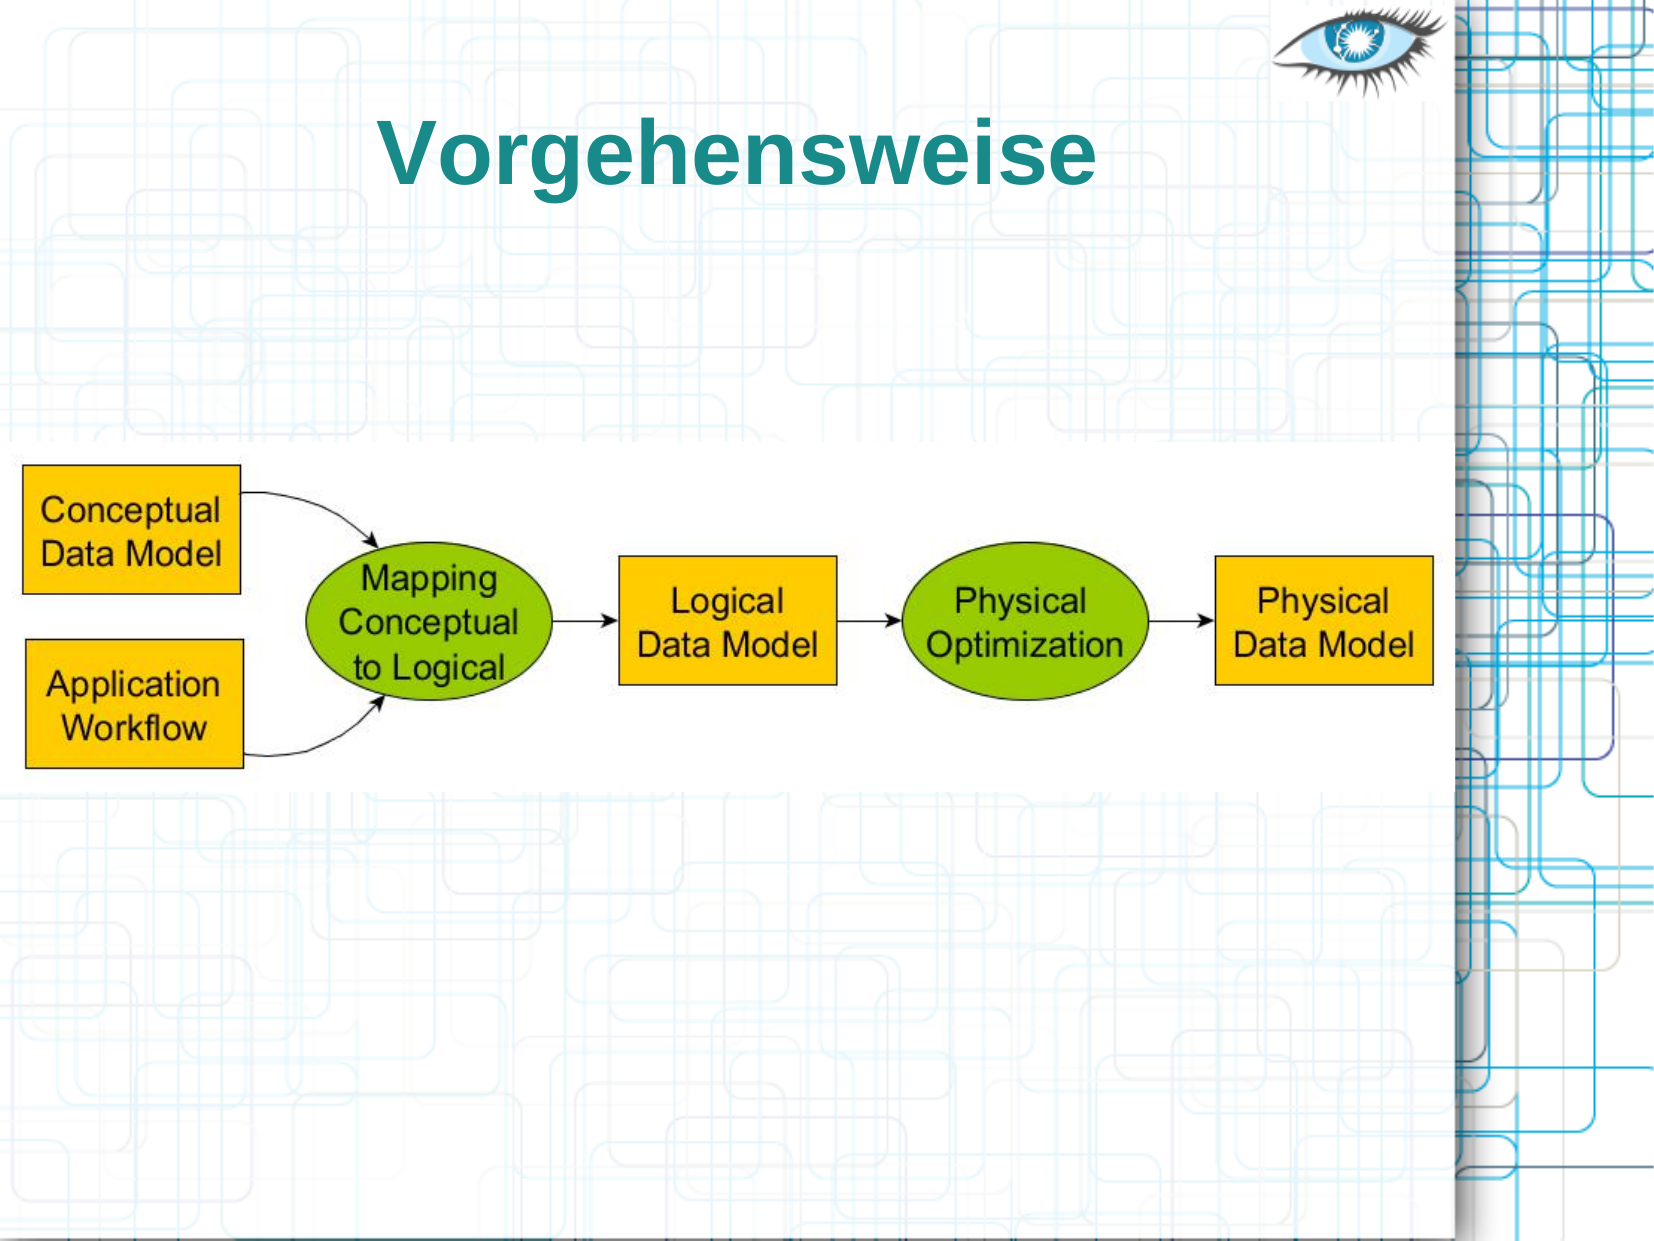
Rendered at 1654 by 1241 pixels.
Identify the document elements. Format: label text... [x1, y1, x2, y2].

picture [0, 0, 1654, 1241]
title Vorgehensweise [59, 49, 1418, 257]
